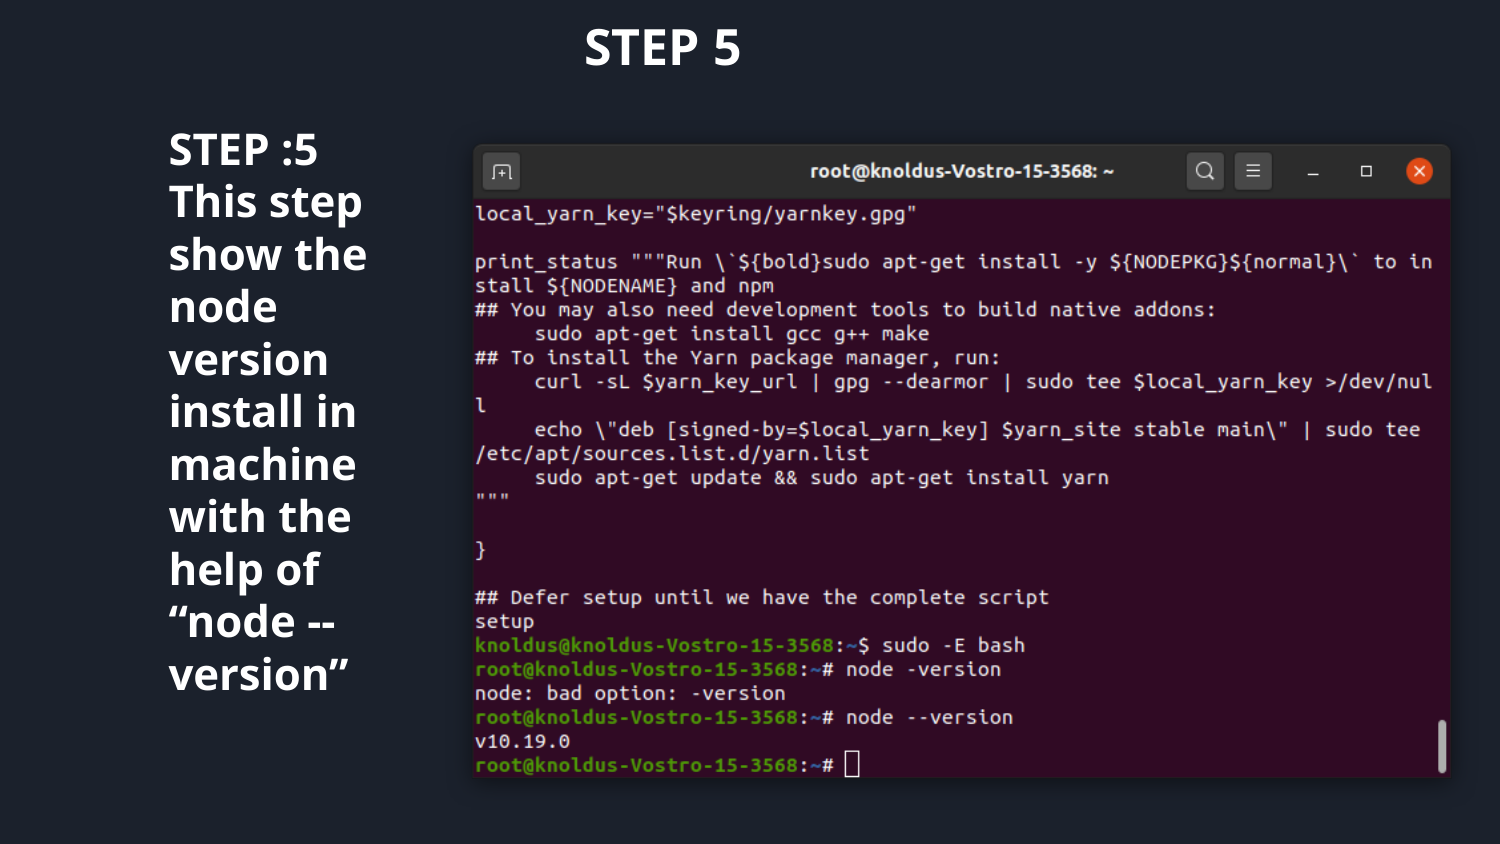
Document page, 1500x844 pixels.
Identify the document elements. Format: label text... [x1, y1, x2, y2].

picture [439, 114, 1485, 816]
text_box STEP :5 This step show the node version install in machine with the help of “node --version” [153, 106, 402, 714]
text_box STEP 5 [439, 0, 1039, 91]
